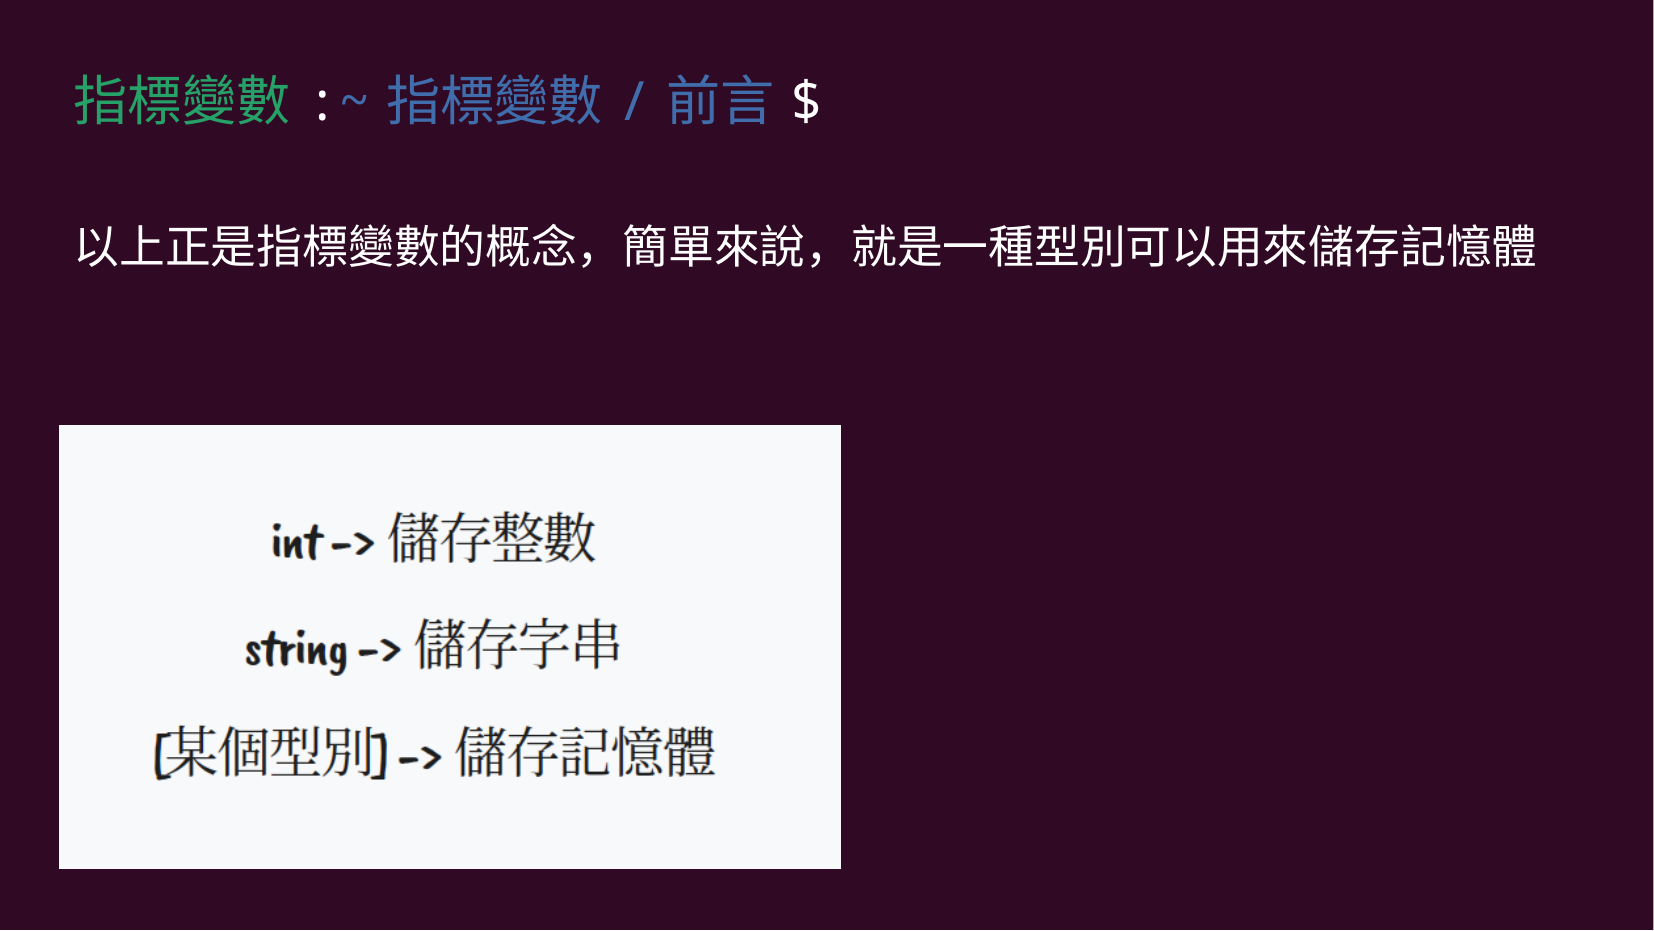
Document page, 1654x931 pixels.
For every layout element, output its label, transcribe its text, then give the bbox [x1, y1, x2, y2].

text_box 指標變數:~指標變數/前言$ [59, 55, 1201, 139]
text_box 以上正是指標變數的概念，簡單來說，就是一種型別可以用來儲存記憶體 [59, 193, 1613, 672]
picture [59, 425, 841, 869]
